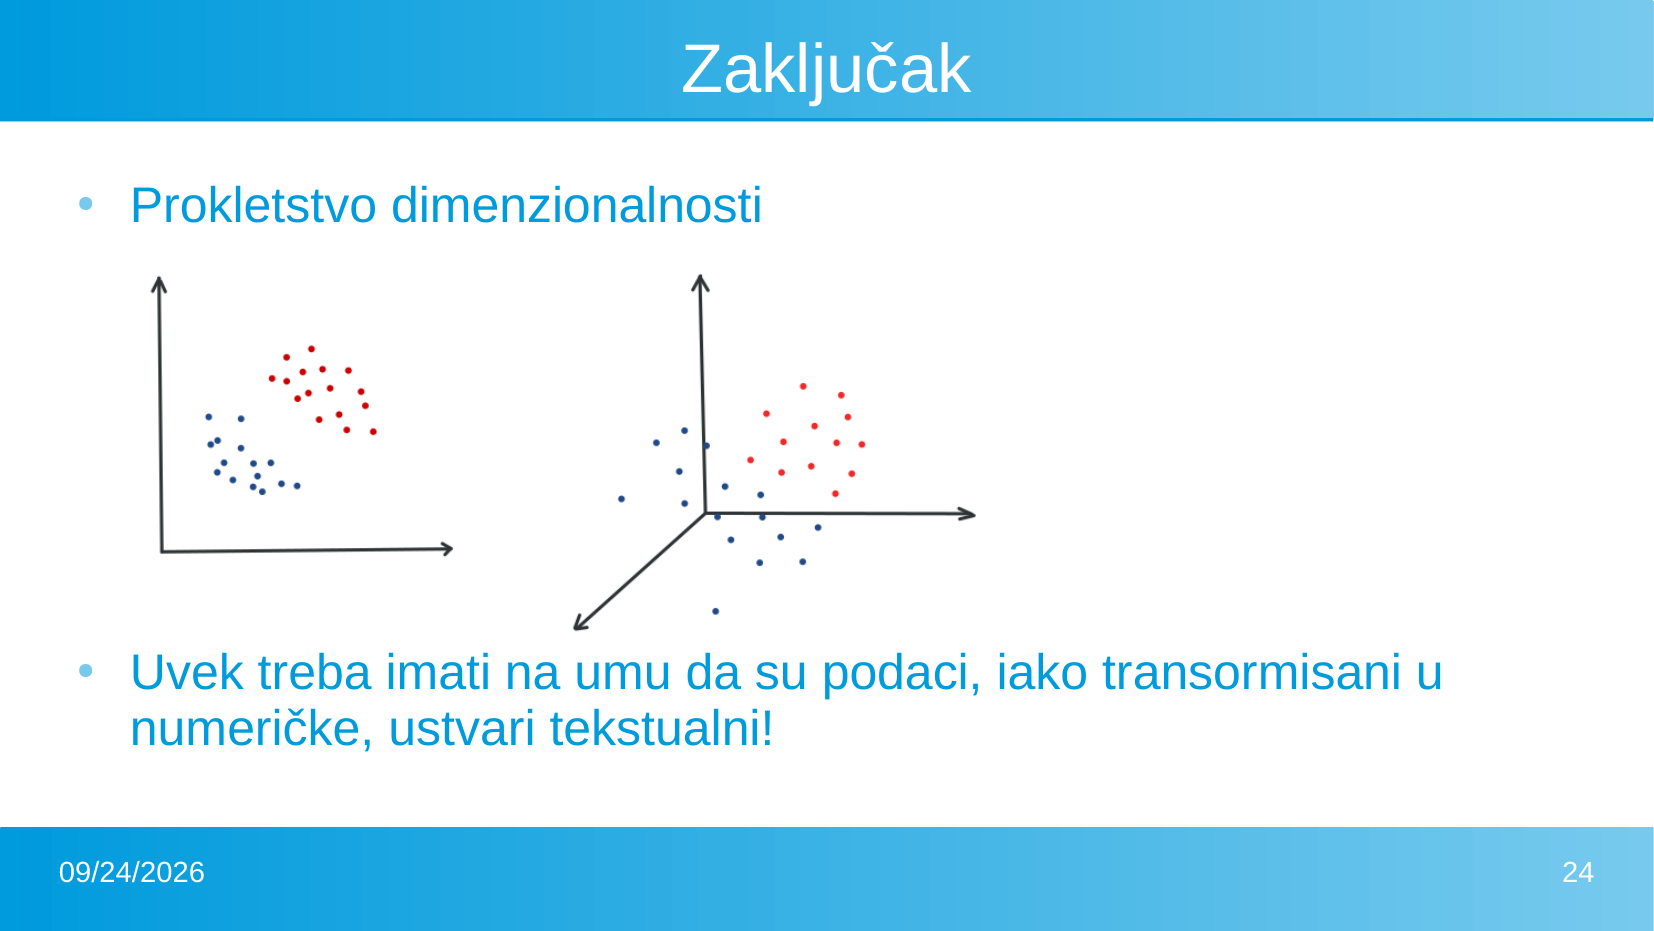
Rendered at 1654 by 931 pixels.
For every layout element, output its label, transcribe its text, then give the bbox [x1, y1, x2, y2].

title Zaključak [59, 29, 1595, 108]
picture [124, 227, 1062, 649]
list Prokletstvo dimenzionalnosti Uvek treba imati na umu da su podaci, iako transormisani u numeričke, ustvari tekstualni! [59, 177, 1595, 768]
